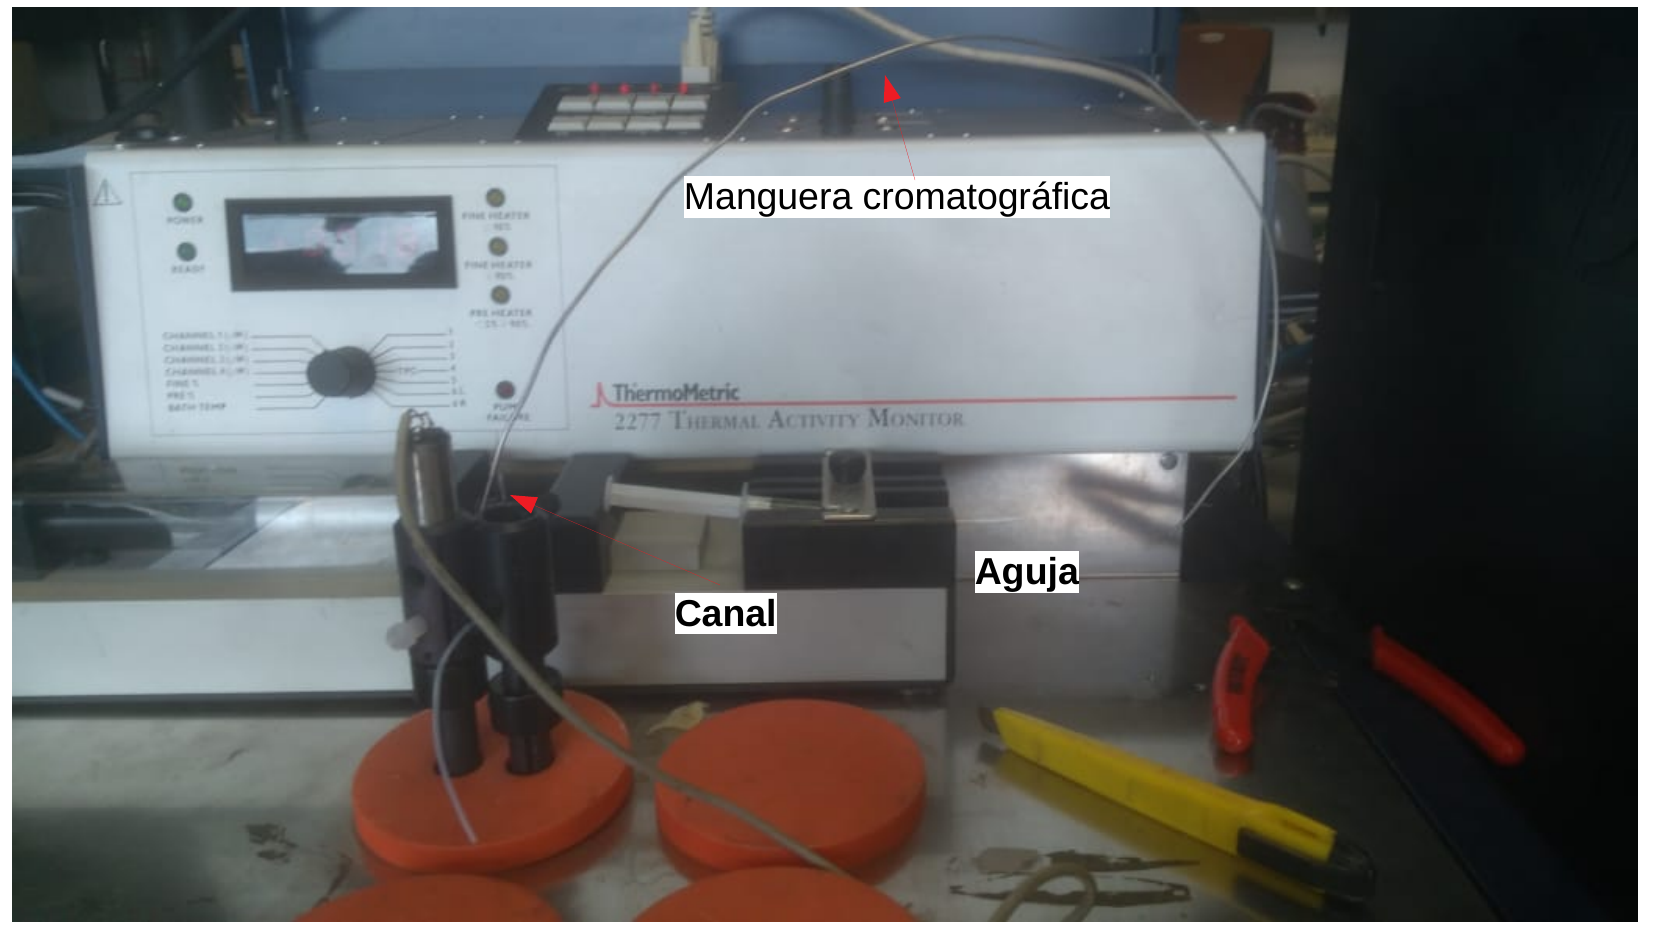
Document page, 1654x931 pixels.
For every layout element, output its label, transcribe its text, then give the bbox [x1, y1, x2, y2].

text_box Aguja [960, 543, 1094, 601]
picture [12, 7, 1638, 922]
text_box Manguera cromatográfica [669, 168, 1126, 226]
text_box Canal [660, 585, 792, 642]
